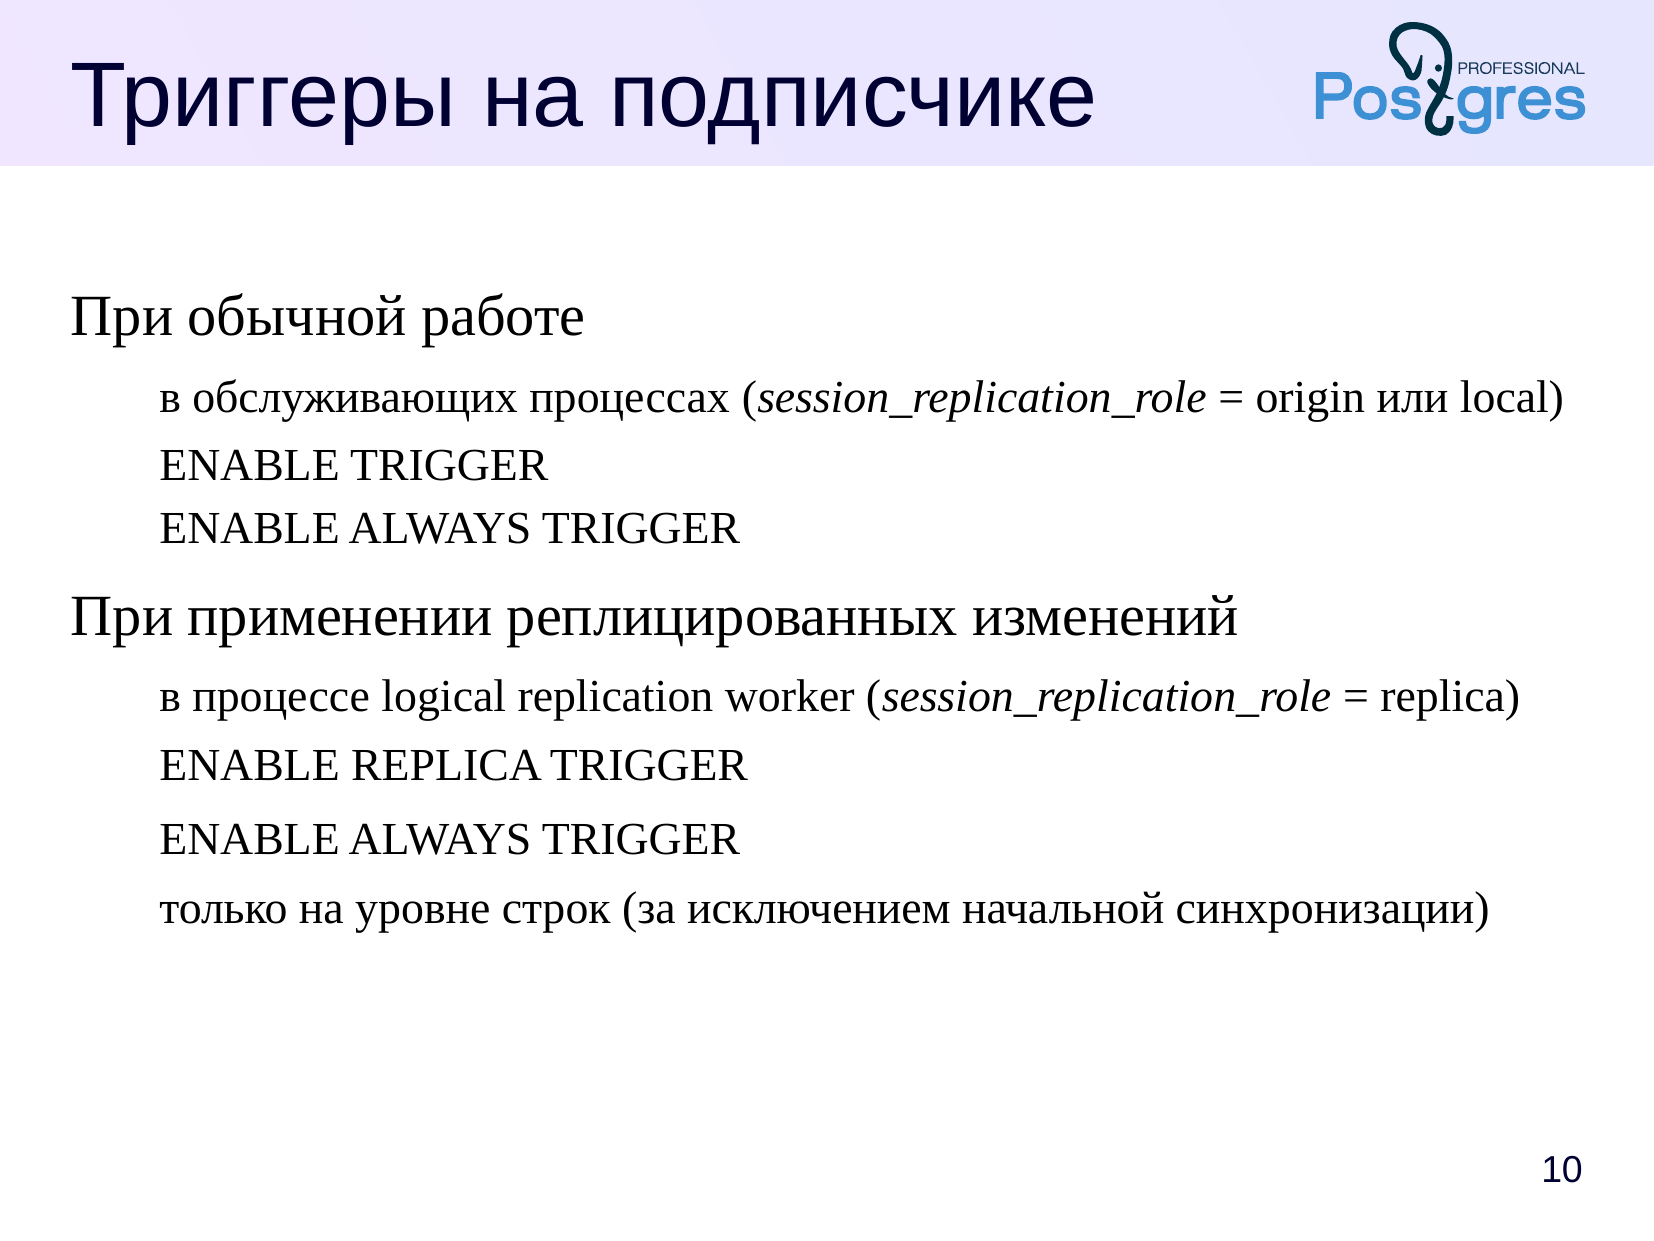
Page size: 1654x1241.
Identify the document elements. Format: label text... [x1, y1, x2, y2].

title Триггеры на подписчике [70, 43, 1276, 151]
list При обычной работе в обслуживающих процессах (session_replication_role = origin или local) ENABLE TRIGGER ENABLE ALWAYS TRIGGER При применении реплицированных изменений в процессе logical replication worker (session_replication_role = replica) ENABLE REPLICA TRIGGER ENABLE ALWAYS TRIGGER только на уровне строк (за исключением начальной синхронизации) [70, 283, 1583, 1134]
